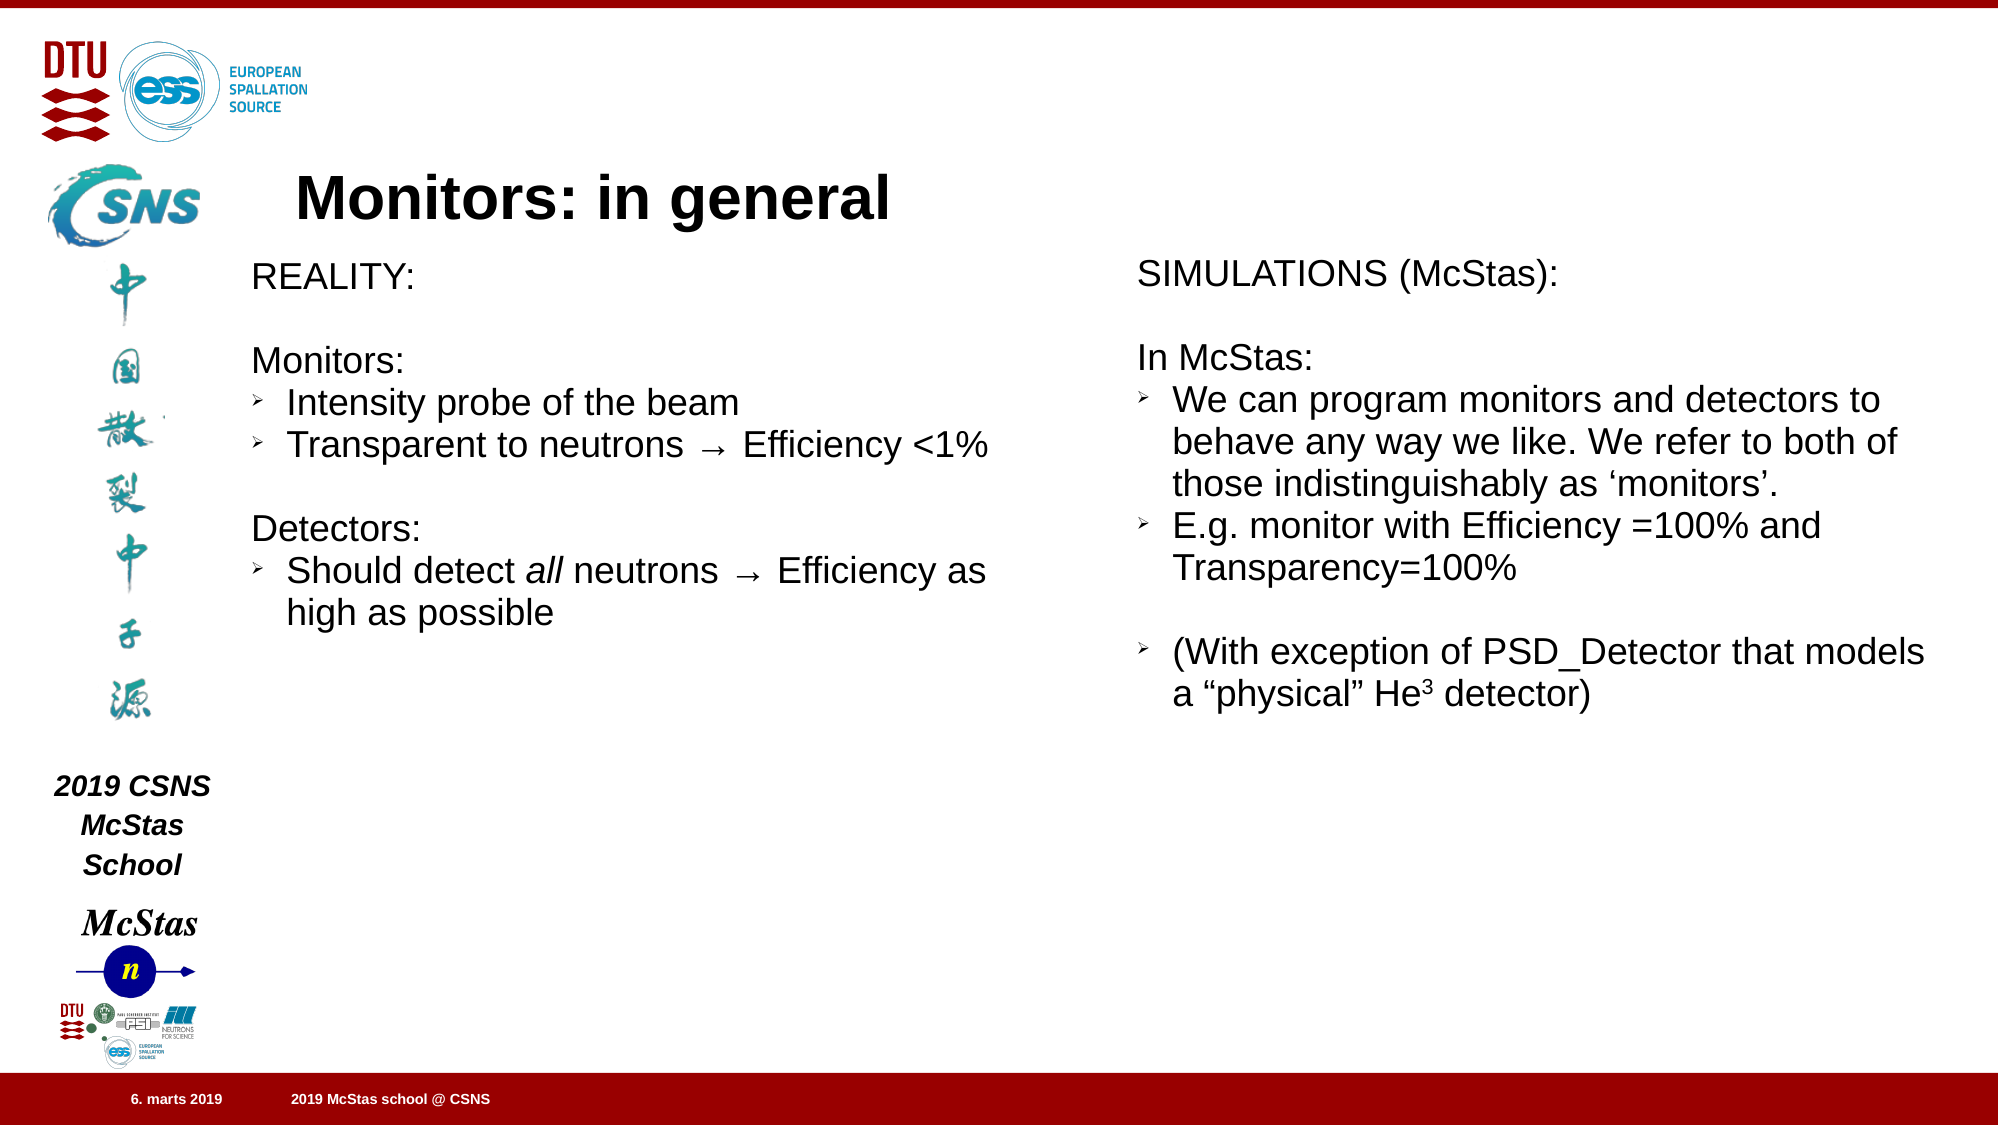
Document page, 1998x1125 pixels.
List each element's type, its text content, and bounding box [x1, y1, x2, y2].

picture [86, 1003, 197, 1069]
title Monitors: in general [295, 70, 1898, 233]
picture [48, 162, 209, 744]
picture [119, 41, 307, 142]
text_box SIMULATIONS (McStas): In McStas: We can program monitors and detectors to behave any way we like. We refer to both of those indistinguishably as ‘monitors’. E.g. monitor with Efficiency =100% and Transparency=100% (With exception of PSD_Detector that models a “physical” He3 detector) [1122, 245, 1949, 764]
text_box REALITY: Monitors: Intensity probe of the beam Transparent to neutrons → Efficiency <1% Detectors: Should detect all neutrons → Efficiency as high as possible [236, 248, 1063, 641]
picture [116, 1013, 160, 1030]
picture [59, 908, 213, 999]
